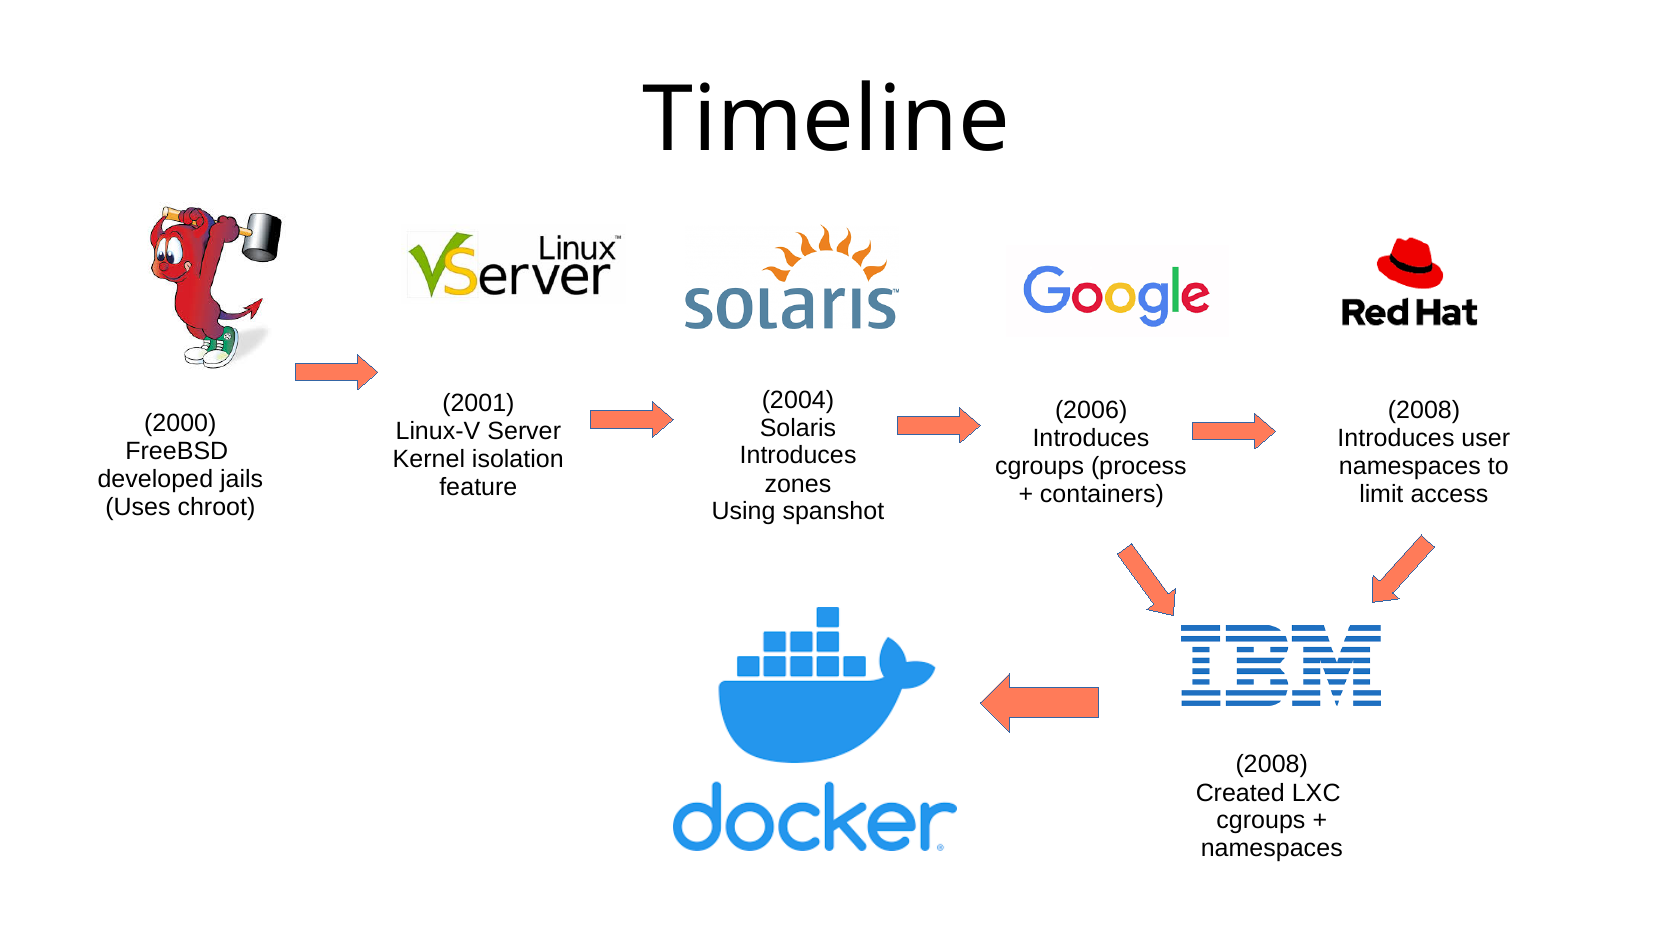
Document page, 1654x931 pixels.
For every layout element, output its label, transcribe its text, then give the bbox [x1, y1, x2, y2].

text_box (2004) Solaris Introduces zones Using spanshot [696, 377, 910, 533]
text_box [1117, 543, 1176, 616]
text_box (2006) Introduces cgroups (process + containers) [980, 388, 1217, 544]
text_box [897, 407, 981, 443]
picture [401, 224, 626, 304]
picture [1271, 207, 1548, 355]
title Timeline [82, 37, 1571, 193]
picture [673, 607, 957, 851]
picture [1181, 625, 1381, 706]
text_box [1372, 534, 1435, 603]
text_box [1192, 413, 1276, 449]
text_box [295, 354, 378, 390]
text_box [590, 401, 674, 438]
text_box (2001) Linux-V Server Kernel isolation feature [377, 381, 591, 508]
picture [141, 196, 296, 378]
text_box (2008) Introduces user namespaces to limit access [1322, 388, 1560, 544]
picture [685, 224, 899, 329]
text_box [980, 673, 1099, 733]
text_box (2000) FreeBSD developed jails (Uses chroot) [82, 401, 296, 529]
picture [1006, 218, 1229, 367]
text_box (2008) Created LXC cgroups + namespaces [1181, 742, 1406, 875]
